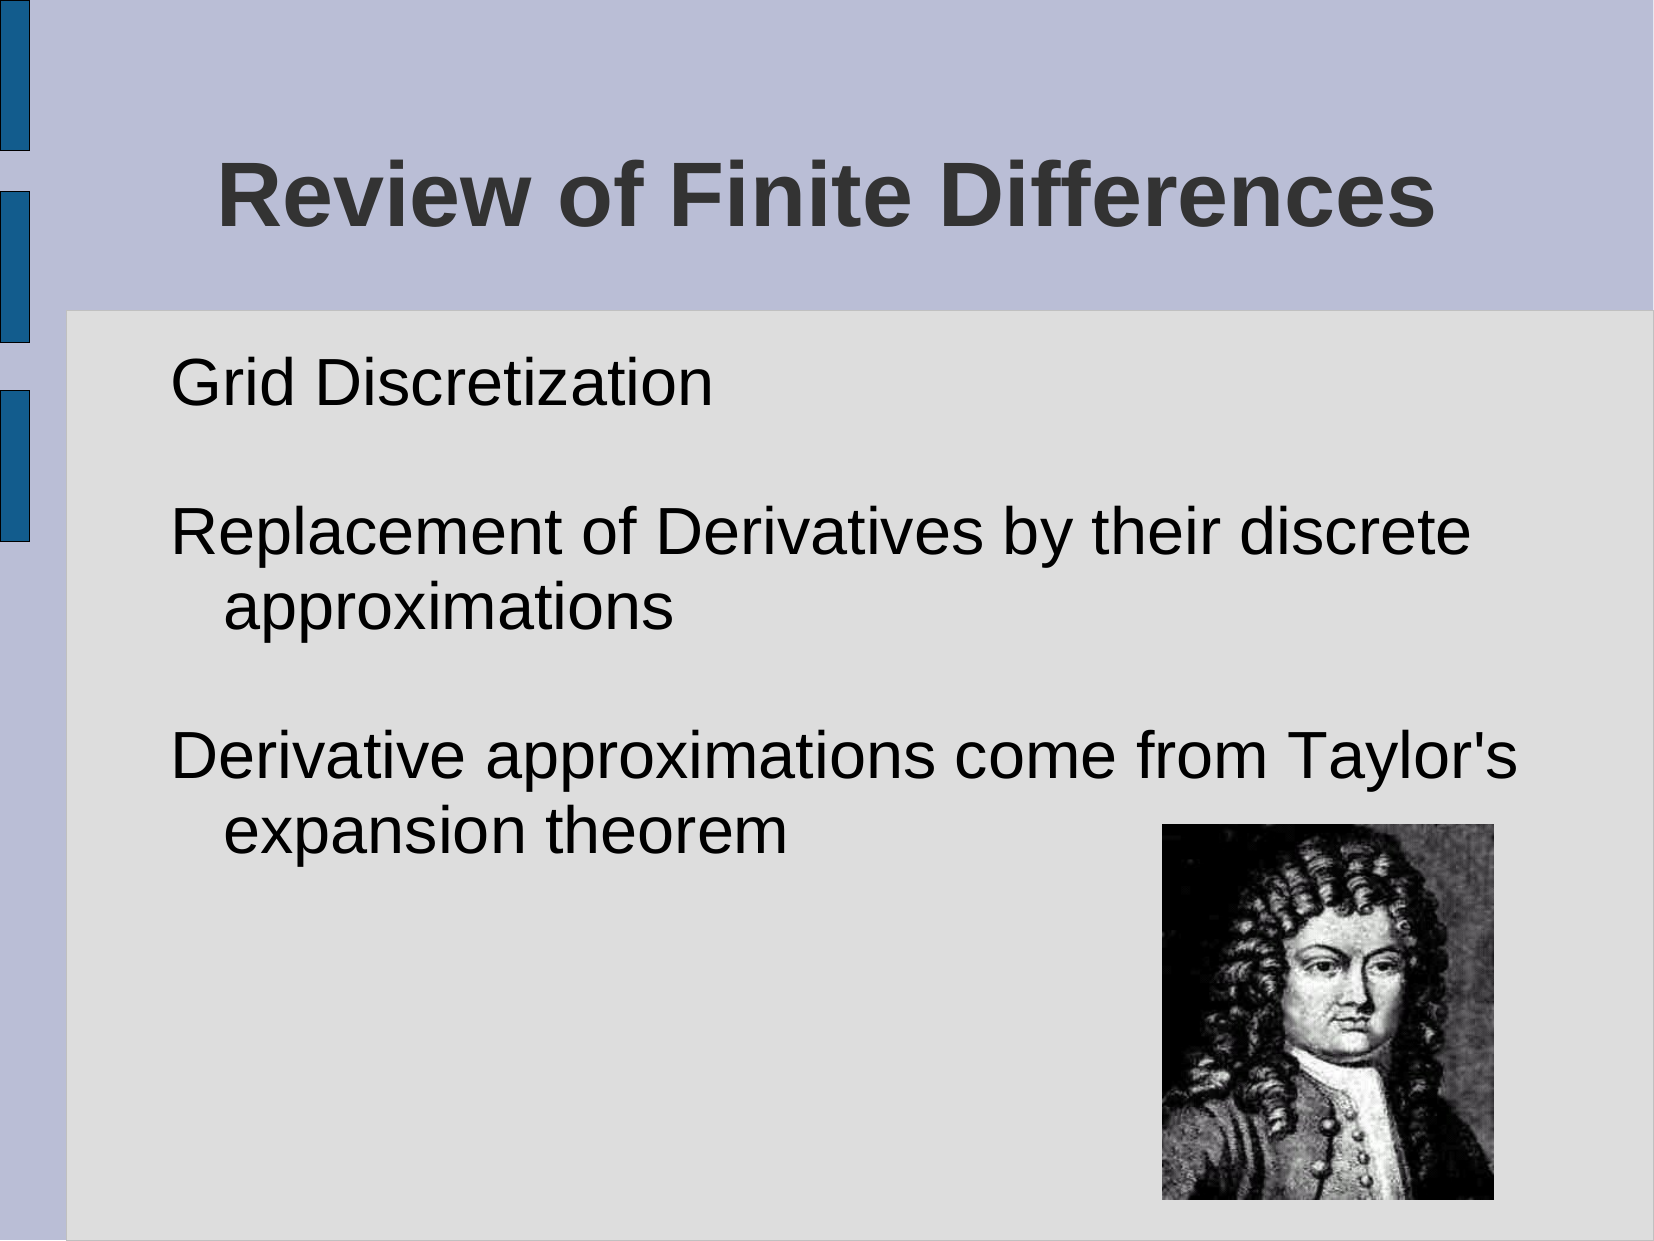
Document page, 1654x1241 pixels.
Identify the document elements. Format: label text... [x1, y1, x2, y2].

picture [1162, 824, 1494, 1201]
list Grid Discretization Replacement of Derivatives by their discrete approximations Derivative approximations come from Taylor's expansion theorem [152, 344, 1534, 1127]
title Review of Finite Differences [121, 91, 1534, 299]
